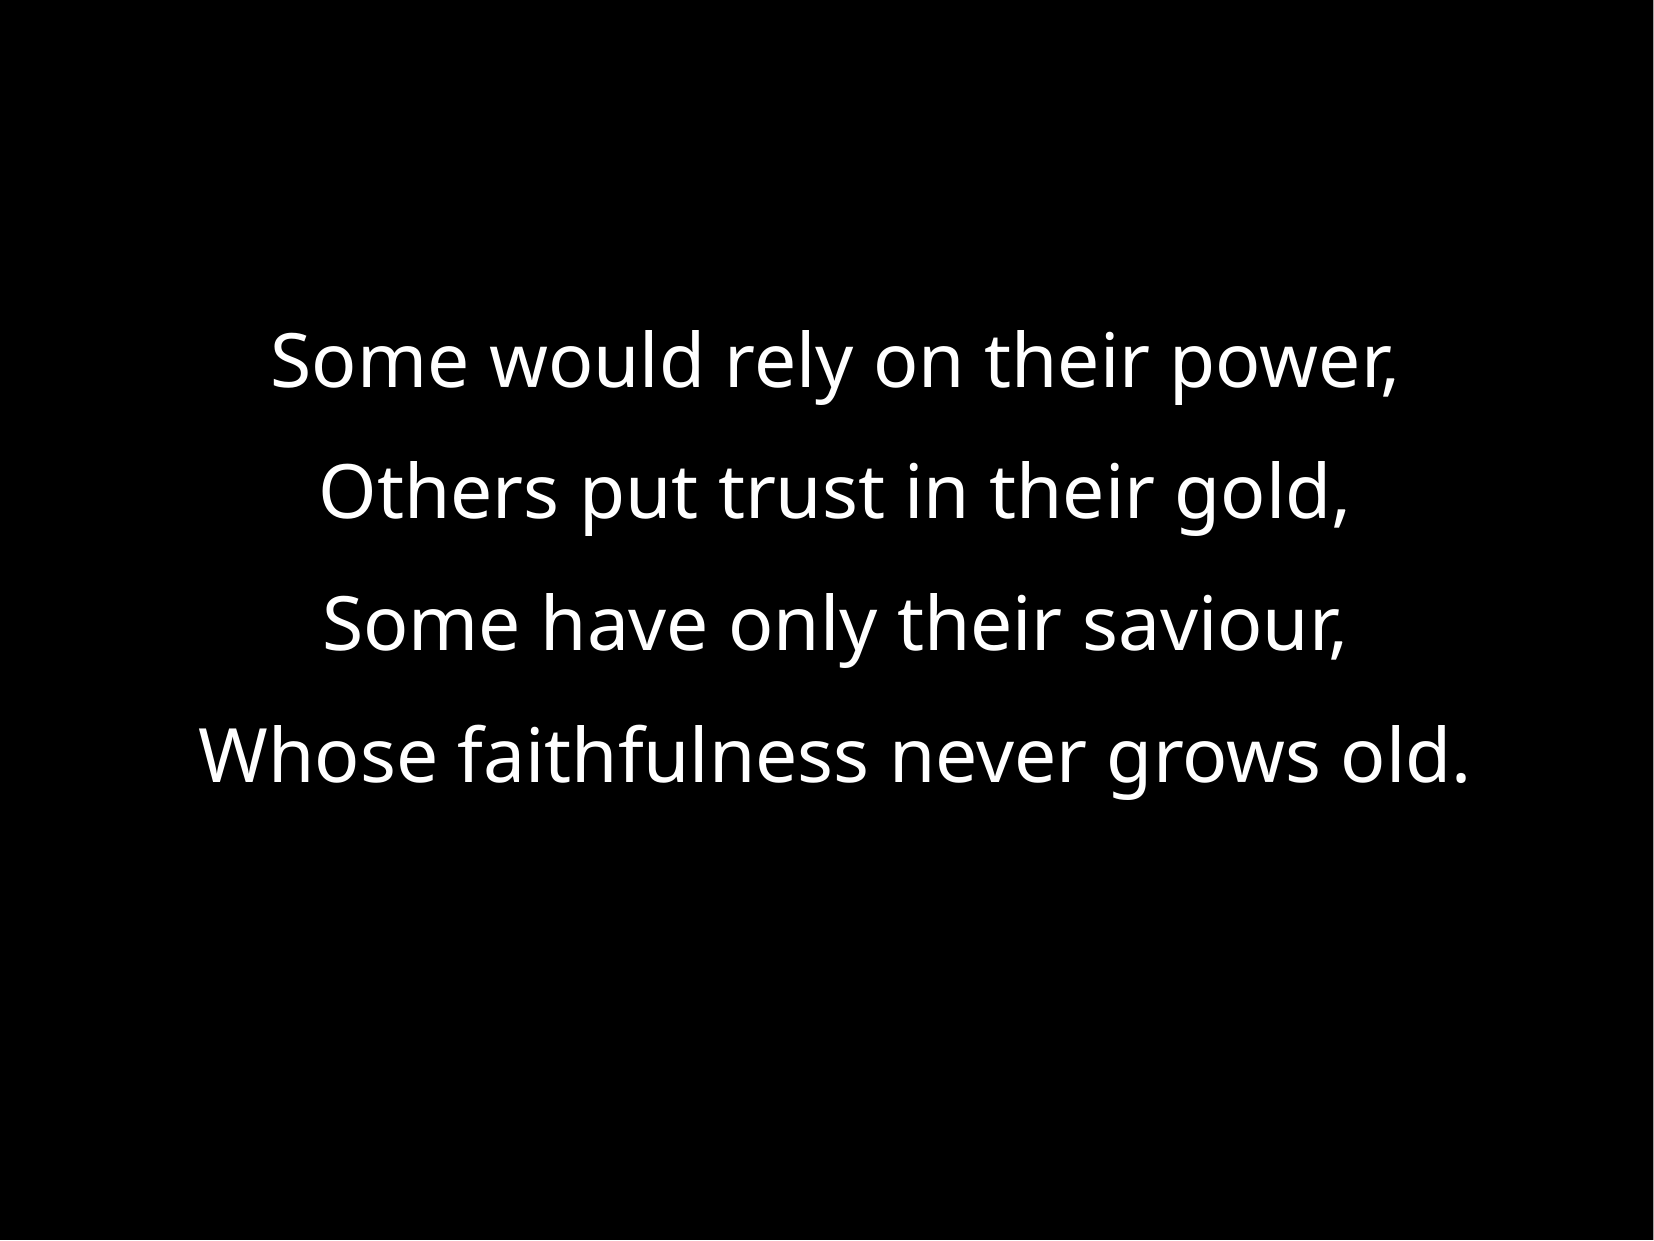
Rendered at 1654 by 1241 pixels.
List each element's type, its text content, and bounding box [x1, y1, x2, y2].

list Some would rely on their power, Others put trust in their gold, Some have only their saviour, Whose faithfulness never grows old. [0, 307, 1654, 1027]
